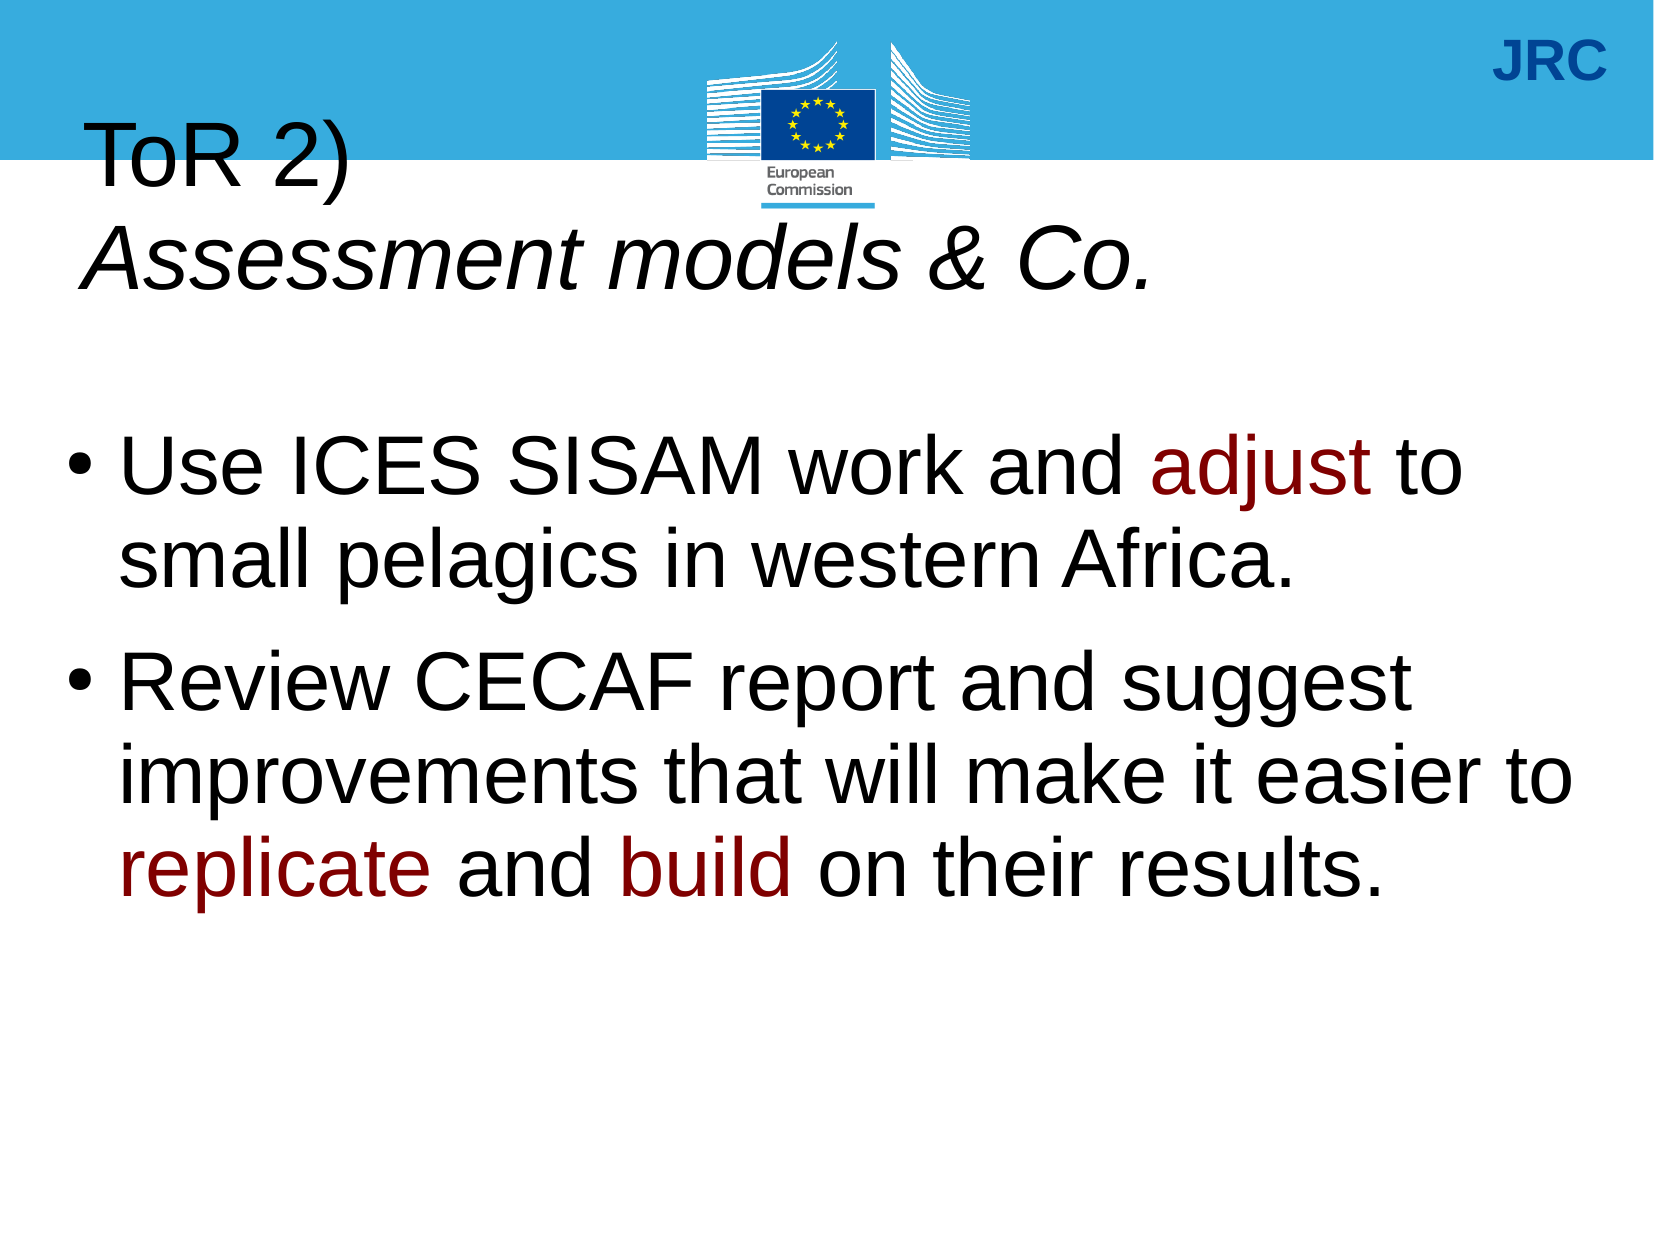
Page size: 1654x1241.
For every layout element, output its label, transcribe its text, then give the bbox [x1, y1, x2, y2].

text_box JRC [1470, 22, 1631, 94]
text_box [0, 0, 1653, 160]
title ToR 2) Assessment models & Co. [82, 102, 1571, 310]
picture [707, 41, 970, 102]
list Use ICES SISAM work and adjust to small pelagics in western Africa. Review CECAF report and suggest improvements that will make it easier to replicate and build on their results. [47, 419, 1607, 939]
